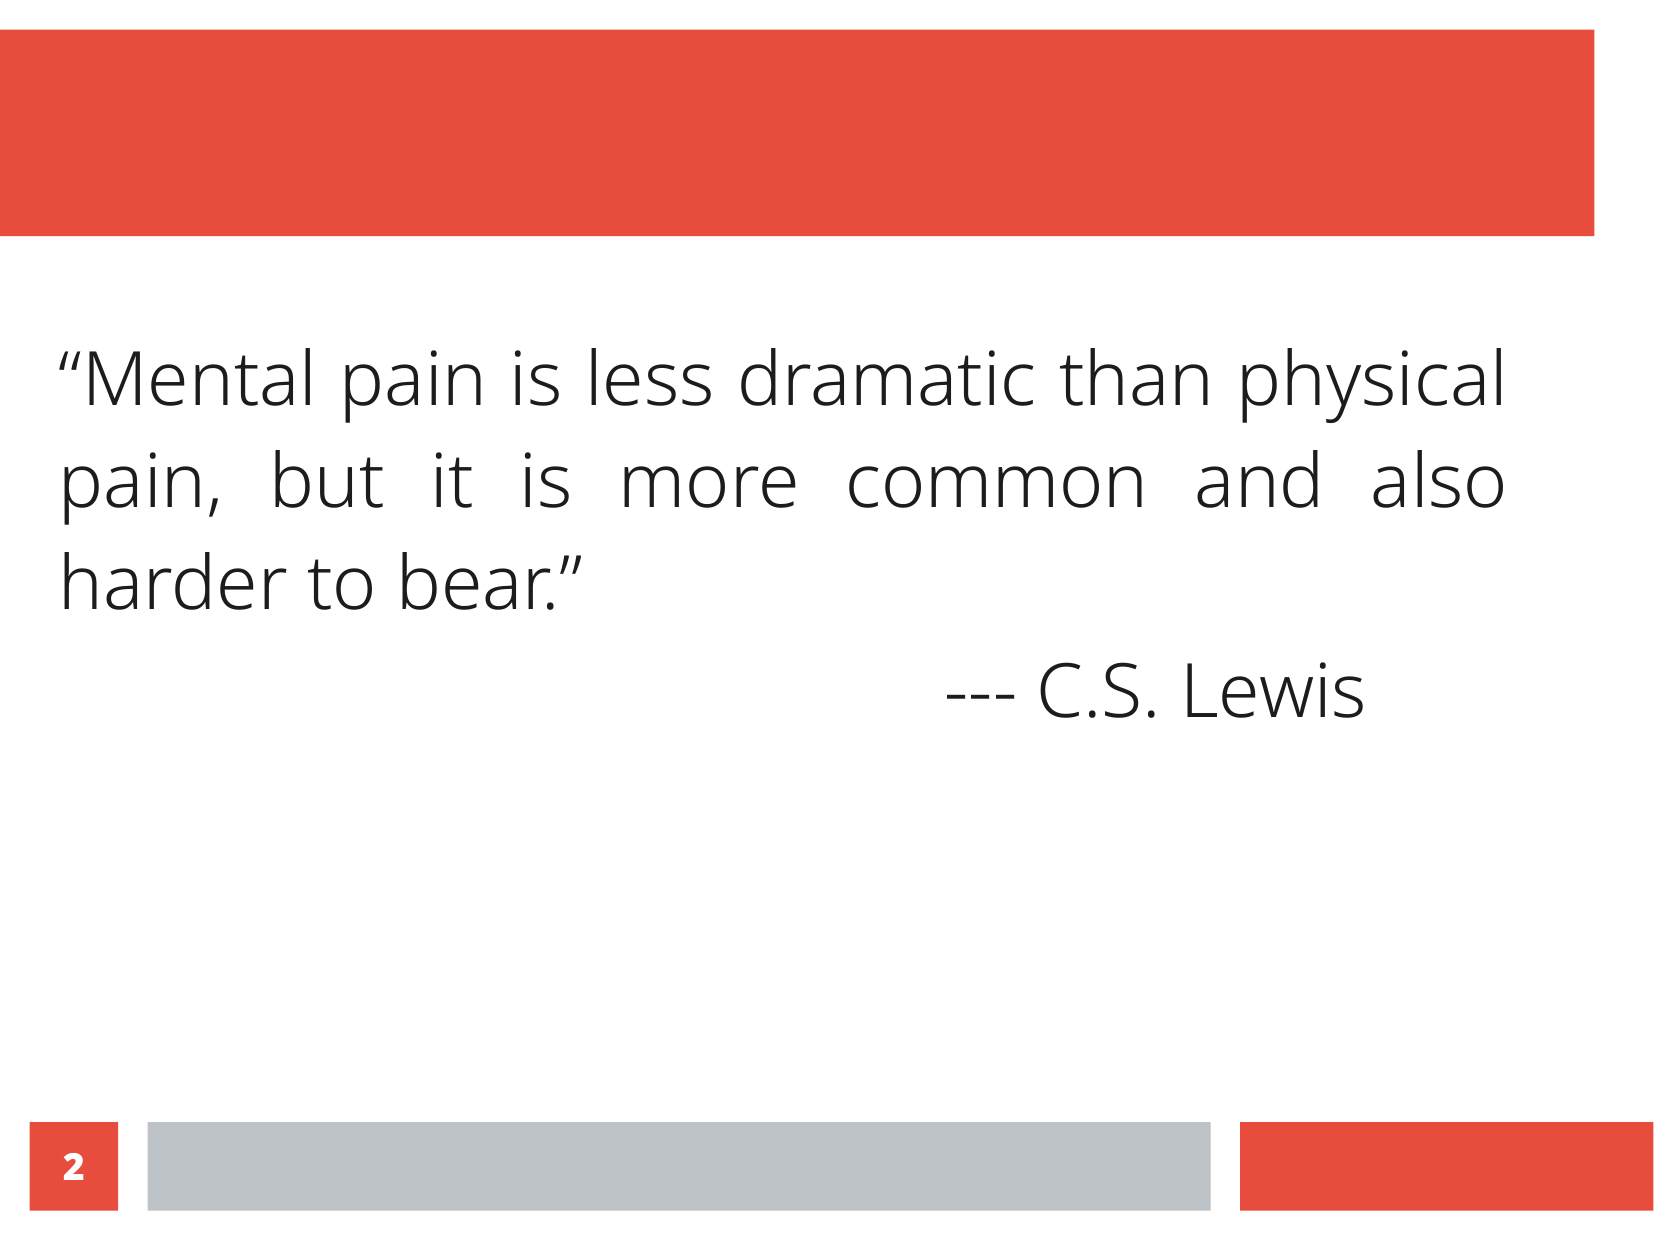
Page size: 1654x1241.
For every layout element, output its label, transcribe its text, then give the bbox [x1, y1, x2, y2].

subtitle “Mental pain is less dramatic than physical pain, but it is more common and also harder to bear.” --- C.S. Lewis [59, 324, 1565, 1093]
